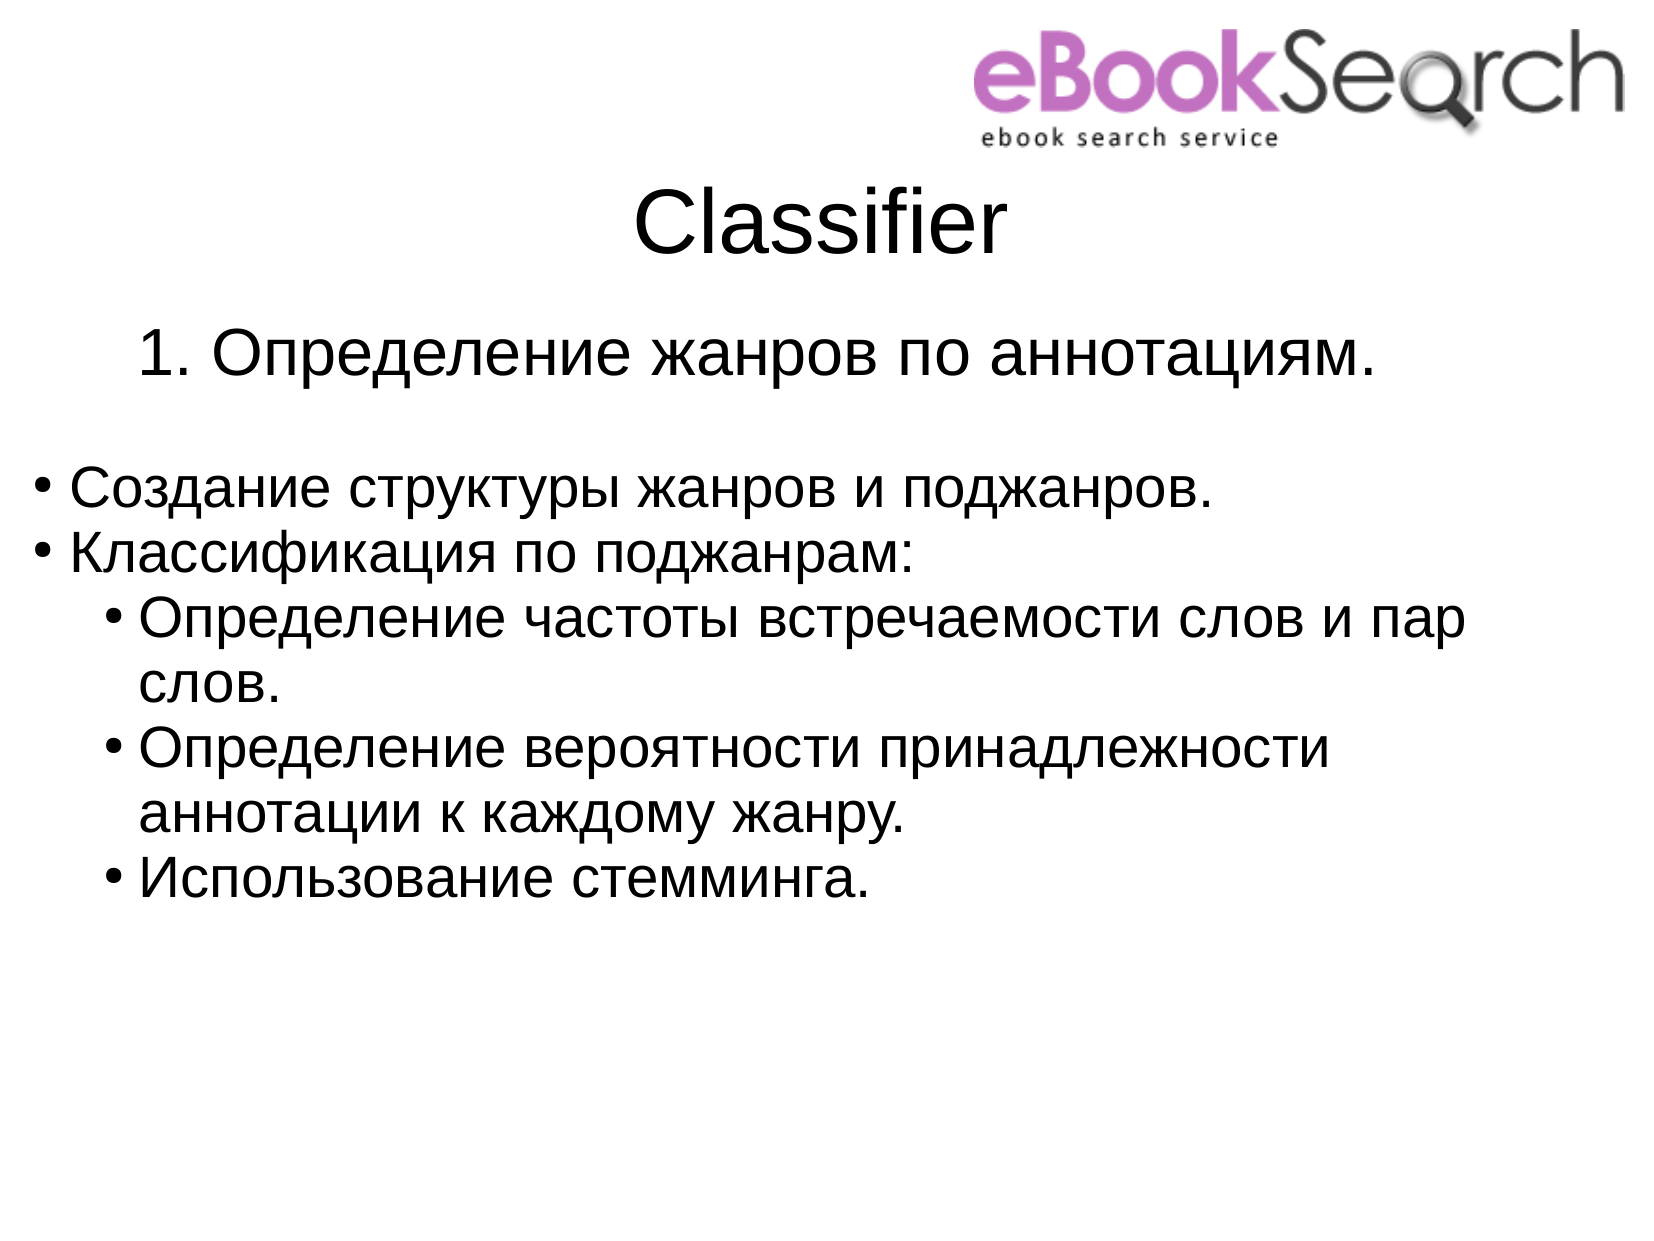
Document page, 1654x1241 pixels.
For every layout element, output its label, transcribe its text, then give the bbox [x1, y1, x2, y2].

title Classifier [76, 118, 1566, 326]
picture [974, 29, 1625, 148]
text_box 1. Определение жанров по аннотациям. Создание структуры жанров и поджанров. Классификация по поджанрам: Определение частоты встречаемости слов и пар слов. Определение вероятности принадлежности аннотации к каждому жанру. Использование стемминга. [17, 307, 1500, 980]
